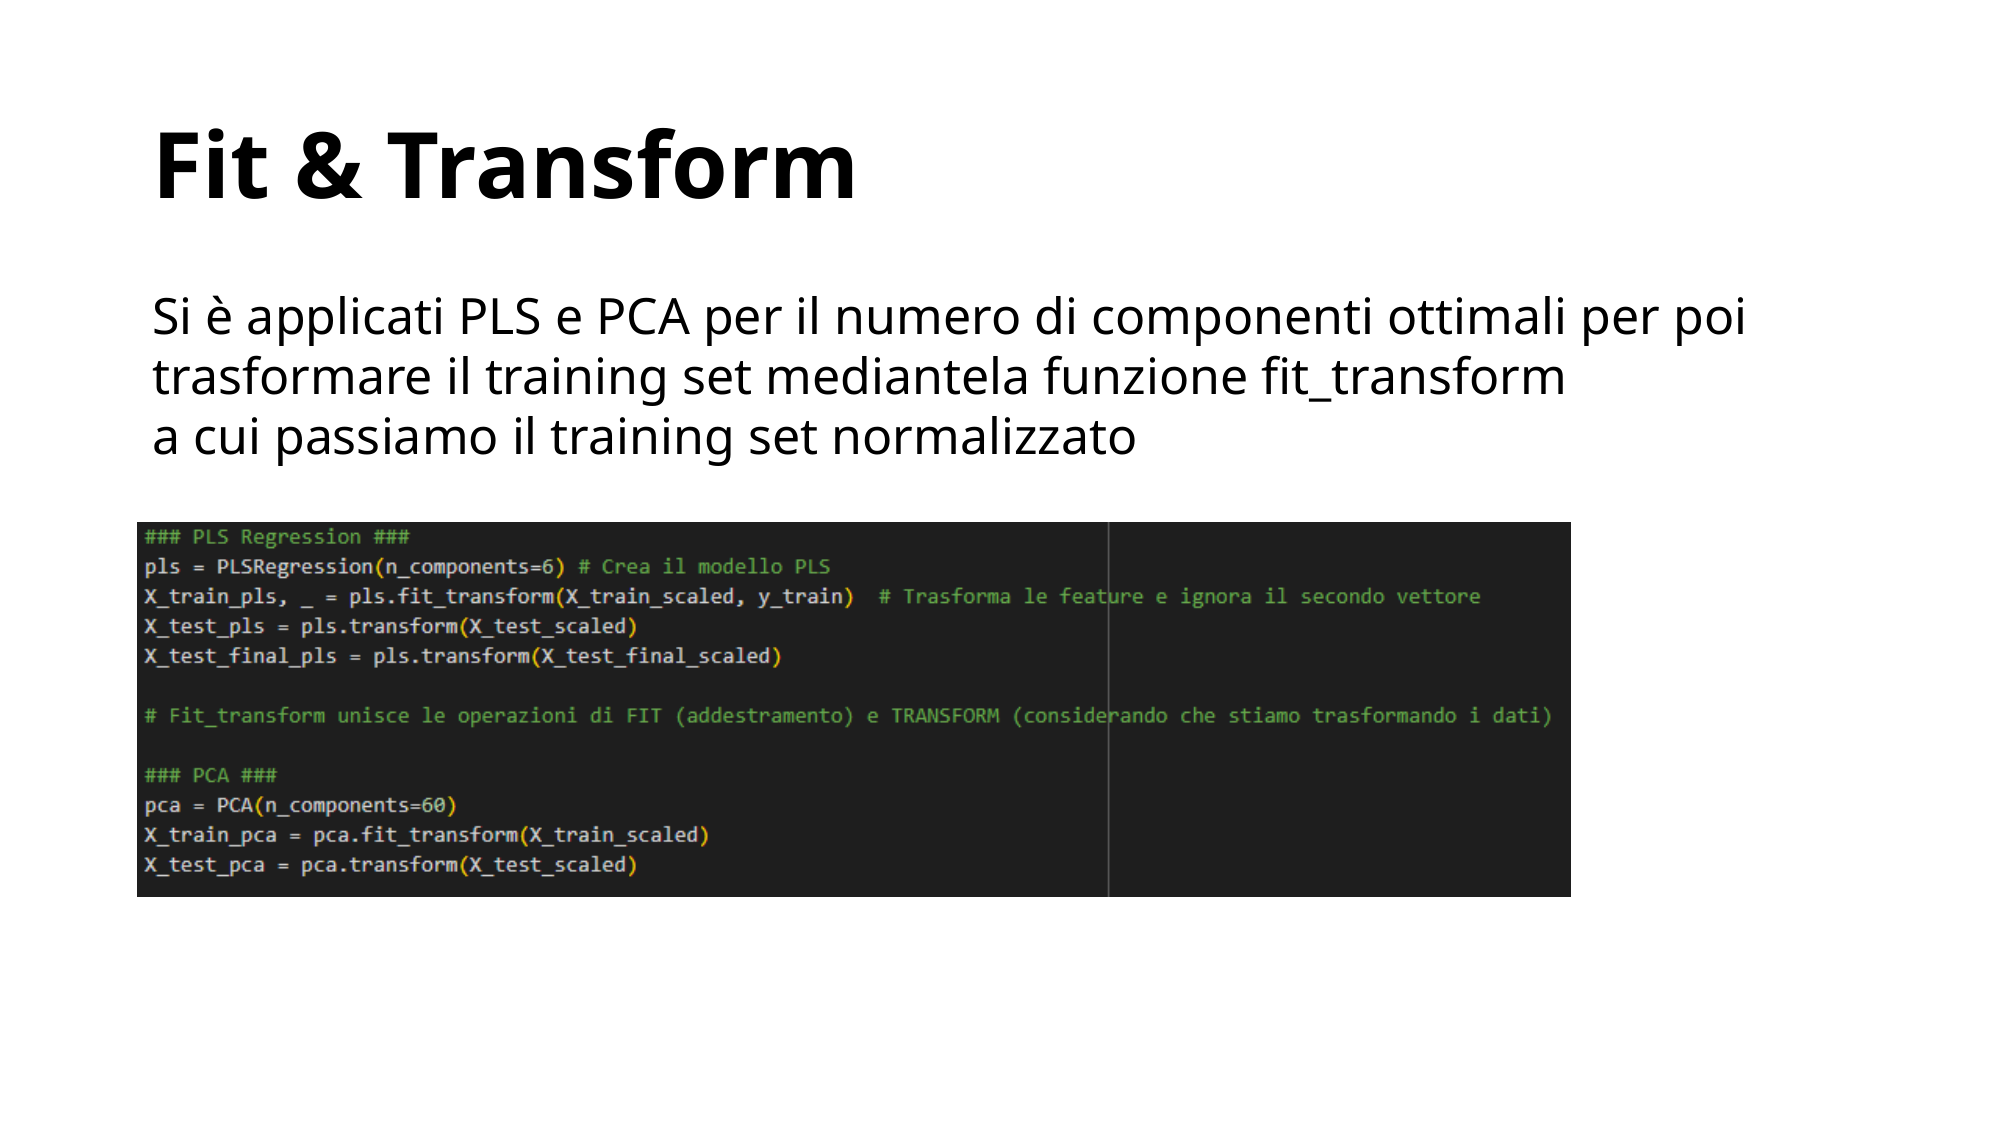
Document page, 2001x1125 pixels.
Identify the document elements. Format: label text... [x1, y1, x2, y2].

text_box Si è applicati PLS e PCA per il numero di componenti ottimali per poi trasformare il training set mediantela funzione fit_transform a cui passiamo il training set normalizzato [137, 277, 1652, 475]
picture [137, 522, 1571, 897]
title Fit & Transform [137, 59, 1863, 278]
